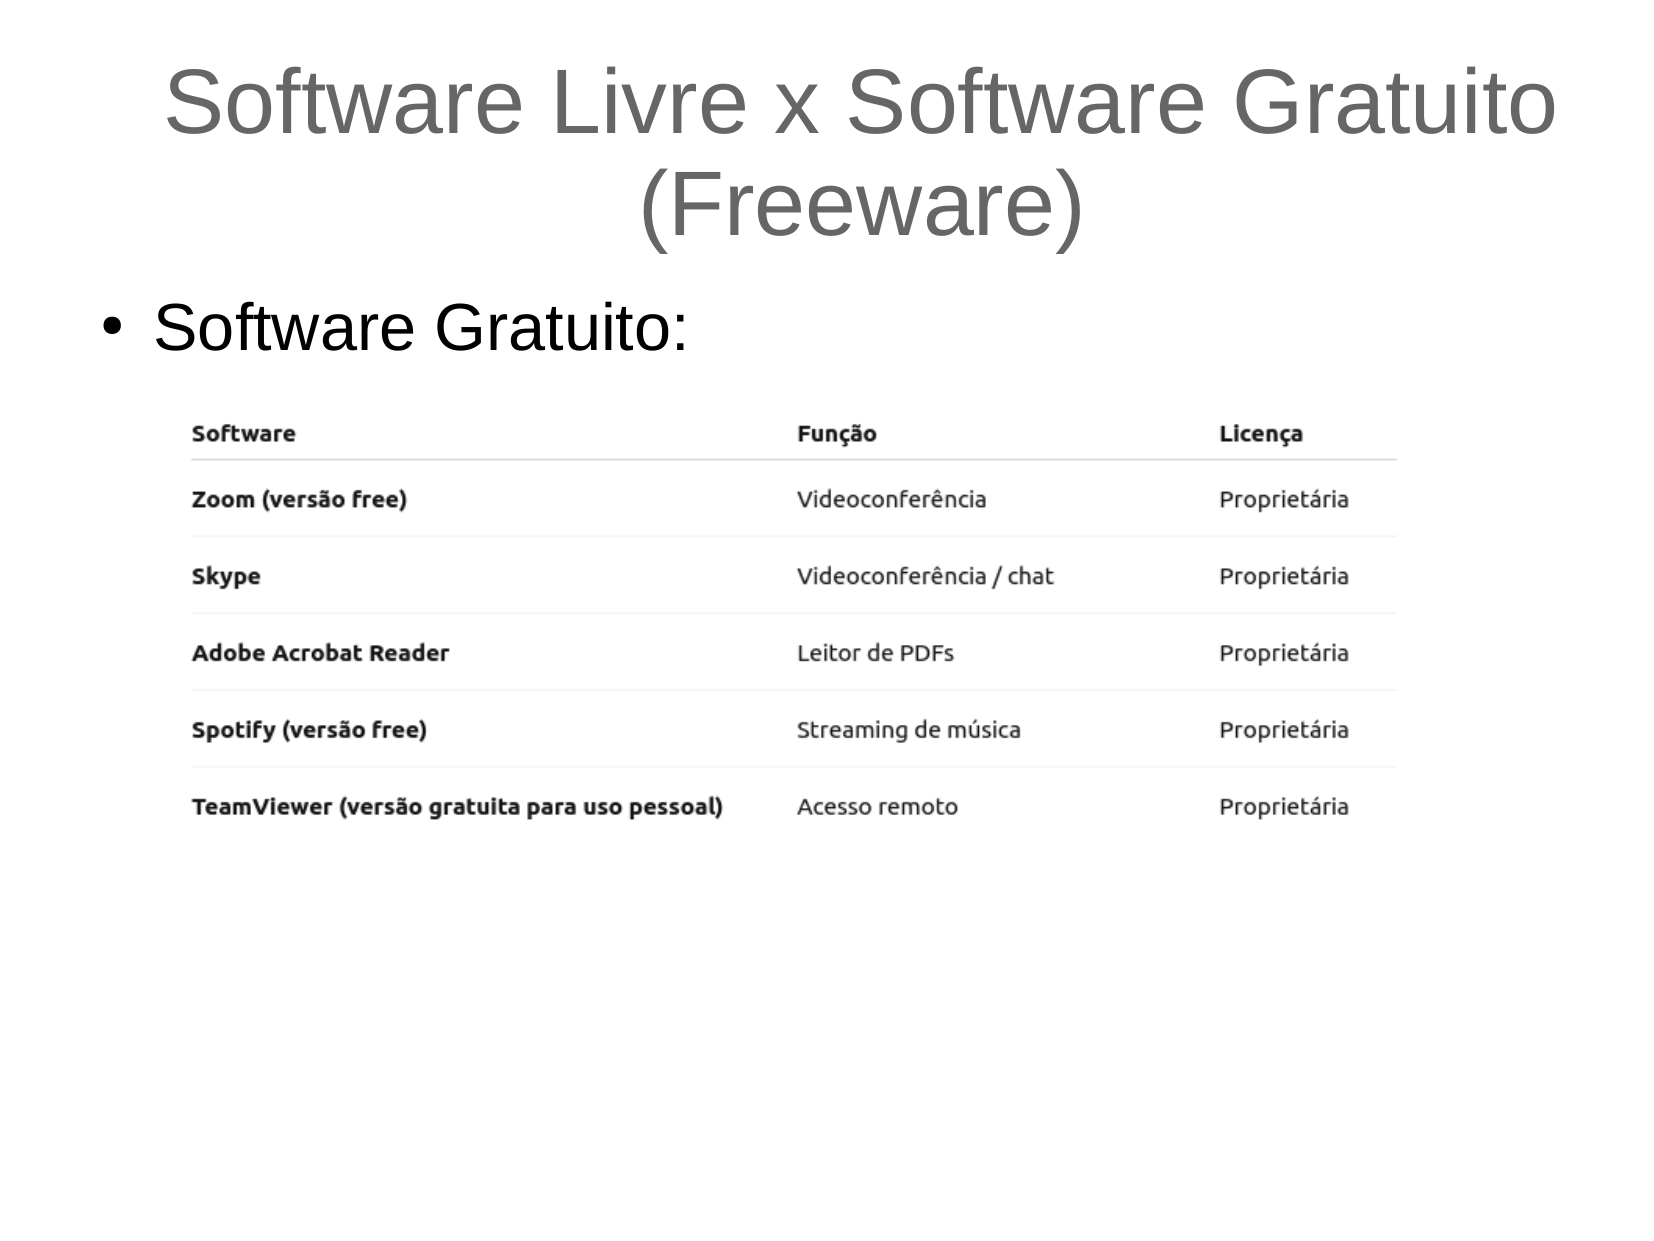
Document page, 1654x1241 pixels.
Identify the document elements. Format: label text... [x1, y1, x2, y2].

title Software Livre x Software Gratuito (Freeware) [82, 49, 1571, 257]
picture [165, 412, 1397, 851]
list Software Gratuito: [82, 290, 1571, 1016]
